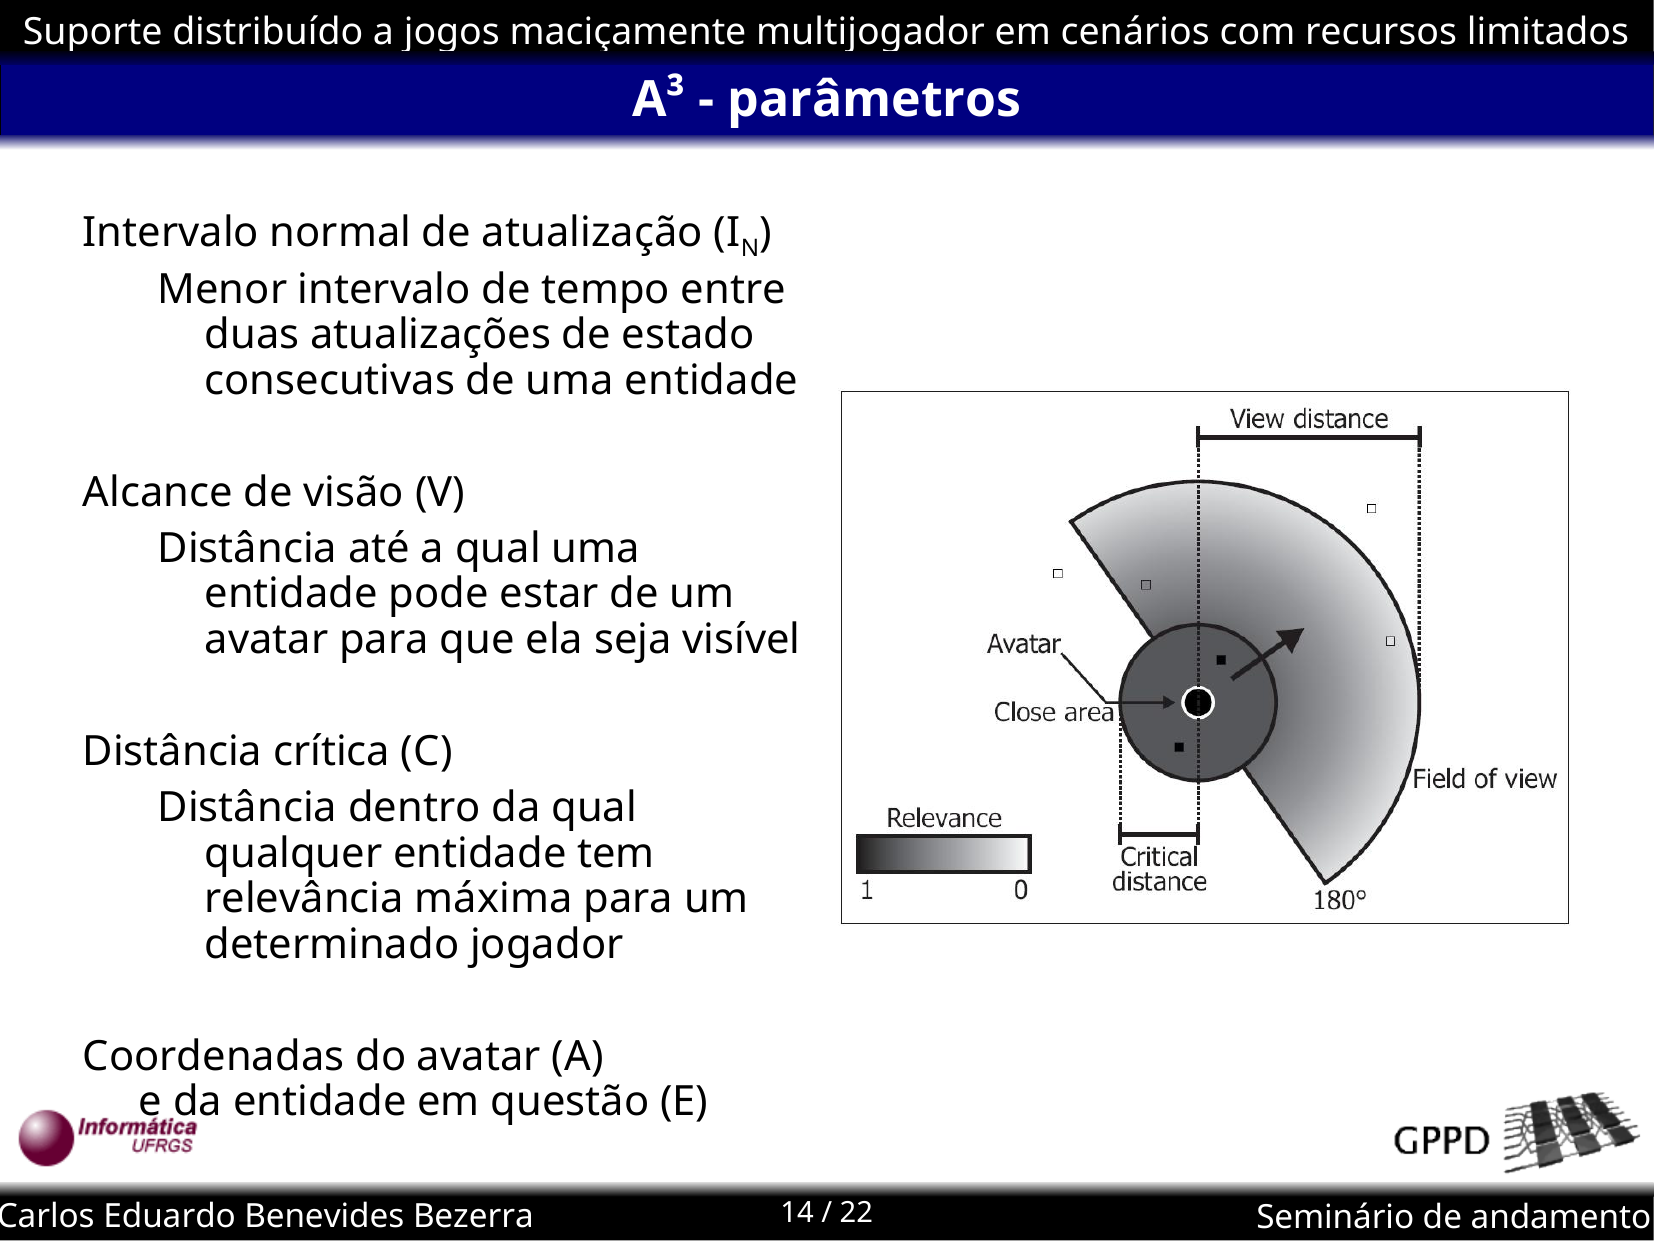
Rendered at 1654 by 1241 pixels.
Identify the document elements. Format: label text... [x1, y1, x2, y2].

picture [5, 1096, 213, 1176]
picture [838, 388, 1571, 926]
title A³ - parâmetros [0, 62, 1654, 133]
picture [1393, 1091, 1642, 1176]
list Intervalo normal de atualização (IN) Menor intervalo de tempo entre duas atualizações de estado consecutivas de uma entidade Alcance de visão (V) Distância até a qual uma entidade pode estar de um avatar para que ela seja visível Distância crítica (C) Distância dentro da qual qualquer entidade tem relevância máxima para um determinado jogador Coordenadas do avatar (A) e da entidade em questão (E) [82, 206, 814, 1109]
